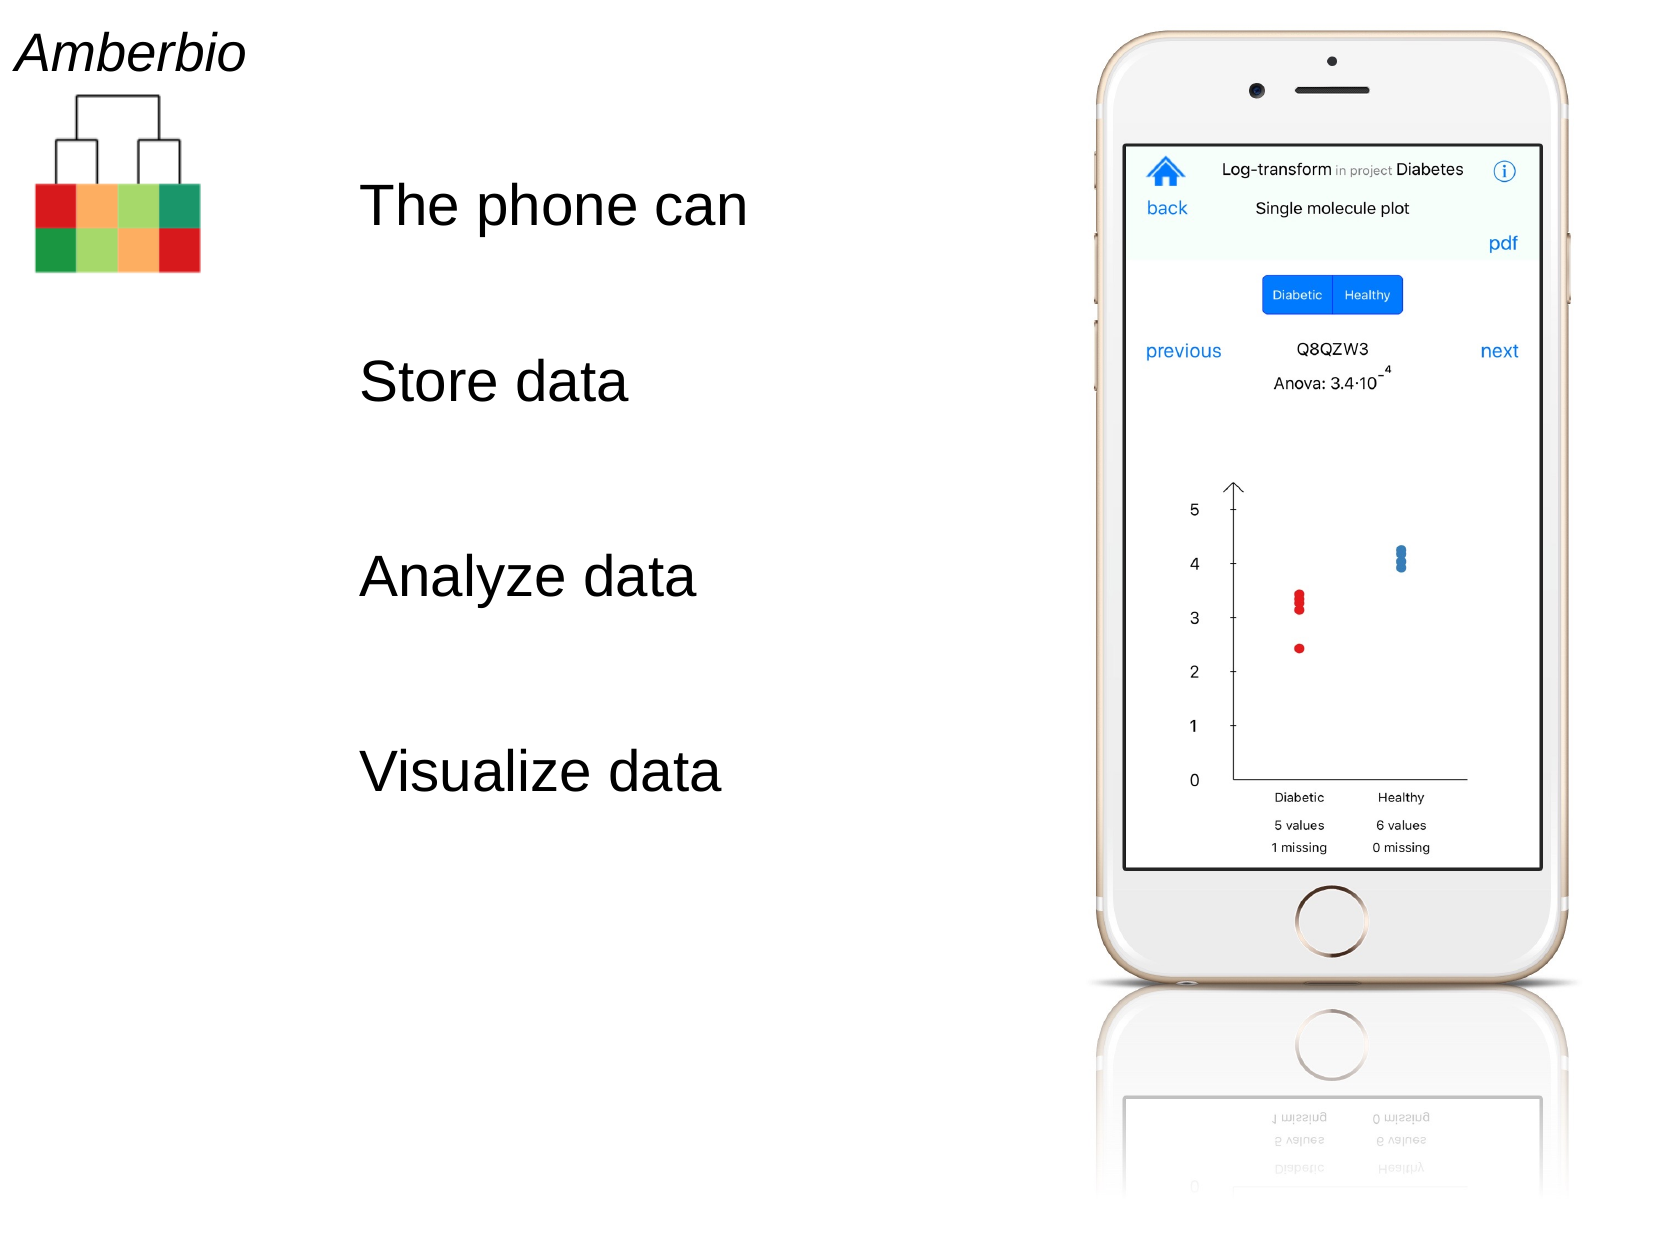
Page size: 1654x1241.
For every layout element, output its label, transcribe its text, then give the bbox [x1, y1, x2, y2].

picture [1035, 14, 1642, 1231]
picture [15, 91, 226, 301]
text_box The phone can Store data Analyze data Visualize data [345, 165, 946, 1030]
text_box Amberbio [0, 15, 286, 91]
